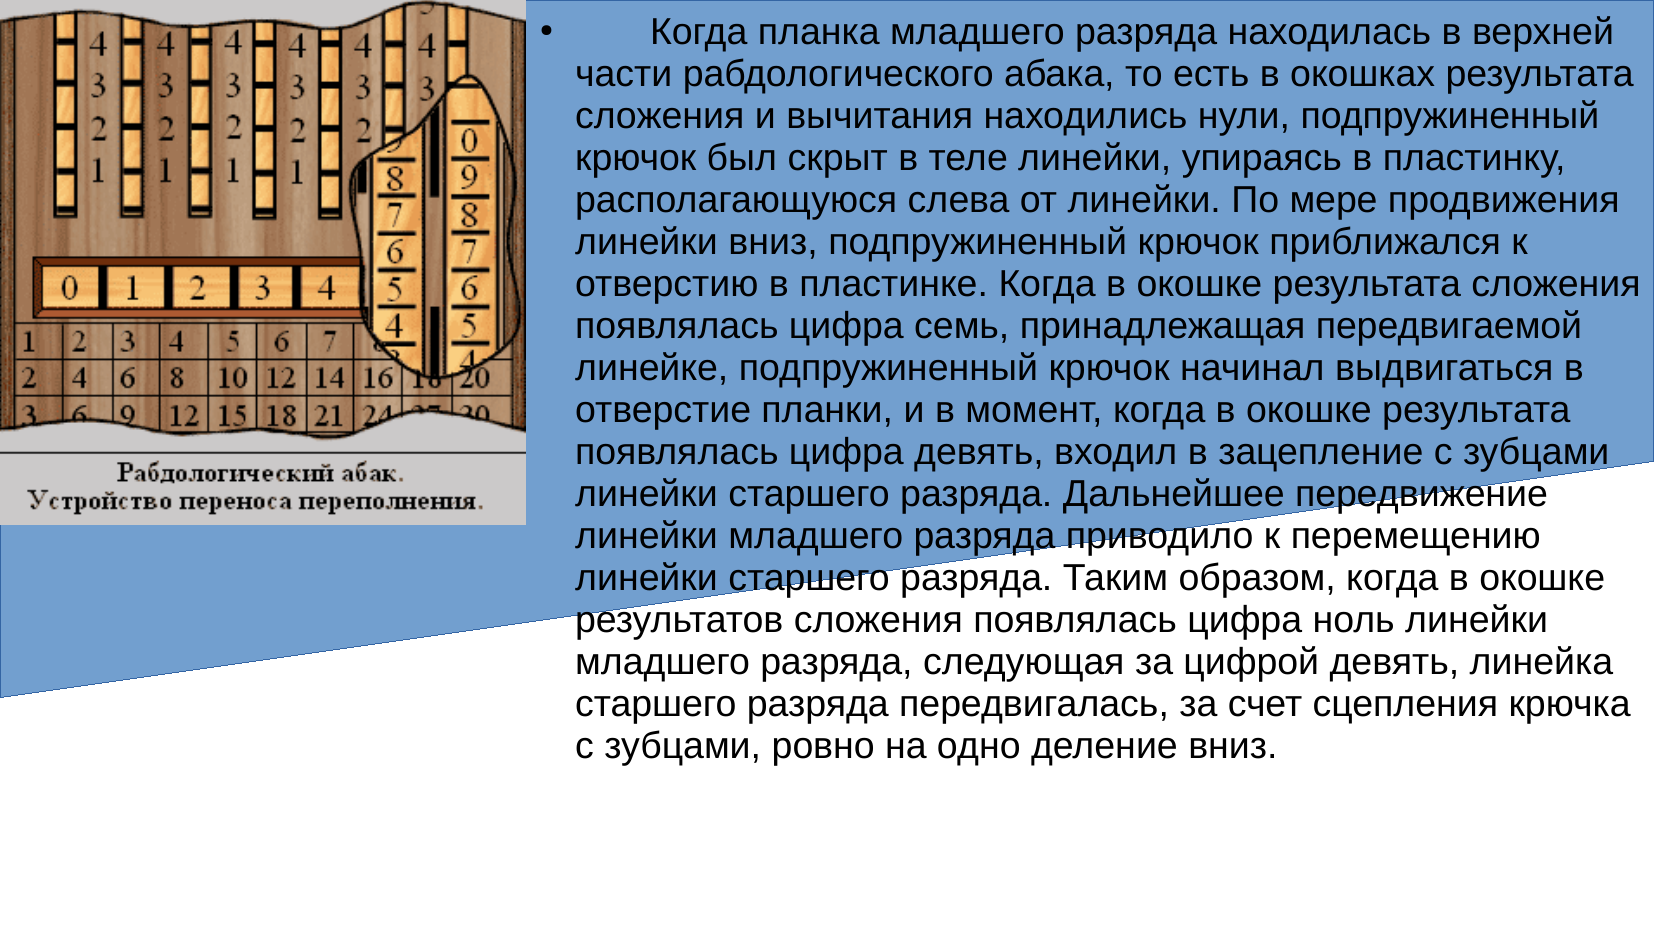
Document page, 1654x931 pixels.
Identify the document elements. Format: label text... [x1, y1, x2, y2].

picture [0, 0, 526, 526]
text_box Когда планка младшего разряда находилась в верхней части рабдологического абака, то есть в окошках результата сложения и вычитания находились нули, подпружиненный крючок был скрыт в теле линейки, упираясь в пластинку, располагающуюся слева от линейки. По мере продвижения линейки вниз, подпружиненный крючок приближался к отверстию в пластинке. Когда в окошке результата сложения появлялась цифра семь, принадлежащая передвигаемой линейке, подпружиненный крючок начинал выдвигаться в отверстие планки, и в момент, когда в окошке результата появлялась цифра девять, входил в зацепление с зубцами линейки старшего разряда. Дальнейшее передвижение линейки младшего разряда приводило к перемещению линейки старшего разряда. Таким образом, когда в окошке результатов сложения появлялась цифра ноль линейки младшего разряда, следующая за цифрой девять, линейка старшего разряда передвигалась, за счет сцепления крючка с зубцами, ровно на одно деление вниз. [525, 3, 1654, 931]
